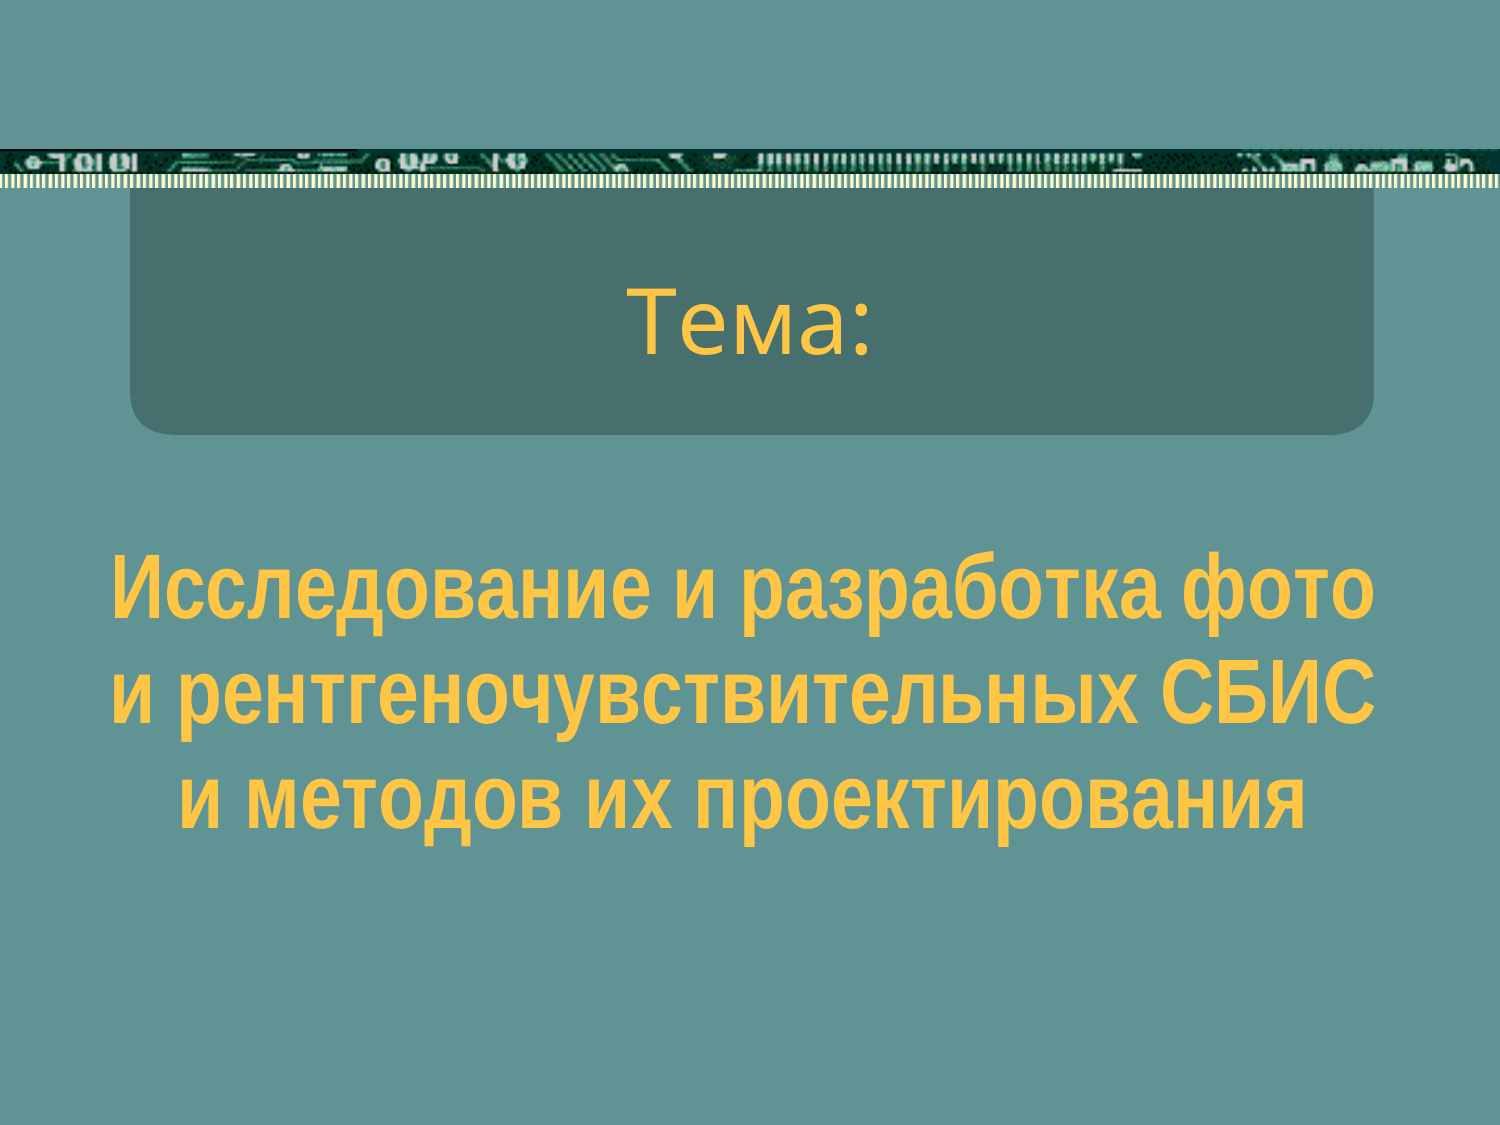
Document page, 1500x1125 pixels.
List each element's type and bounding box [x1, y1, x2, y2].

picture [0, 149, 1500, 188]
